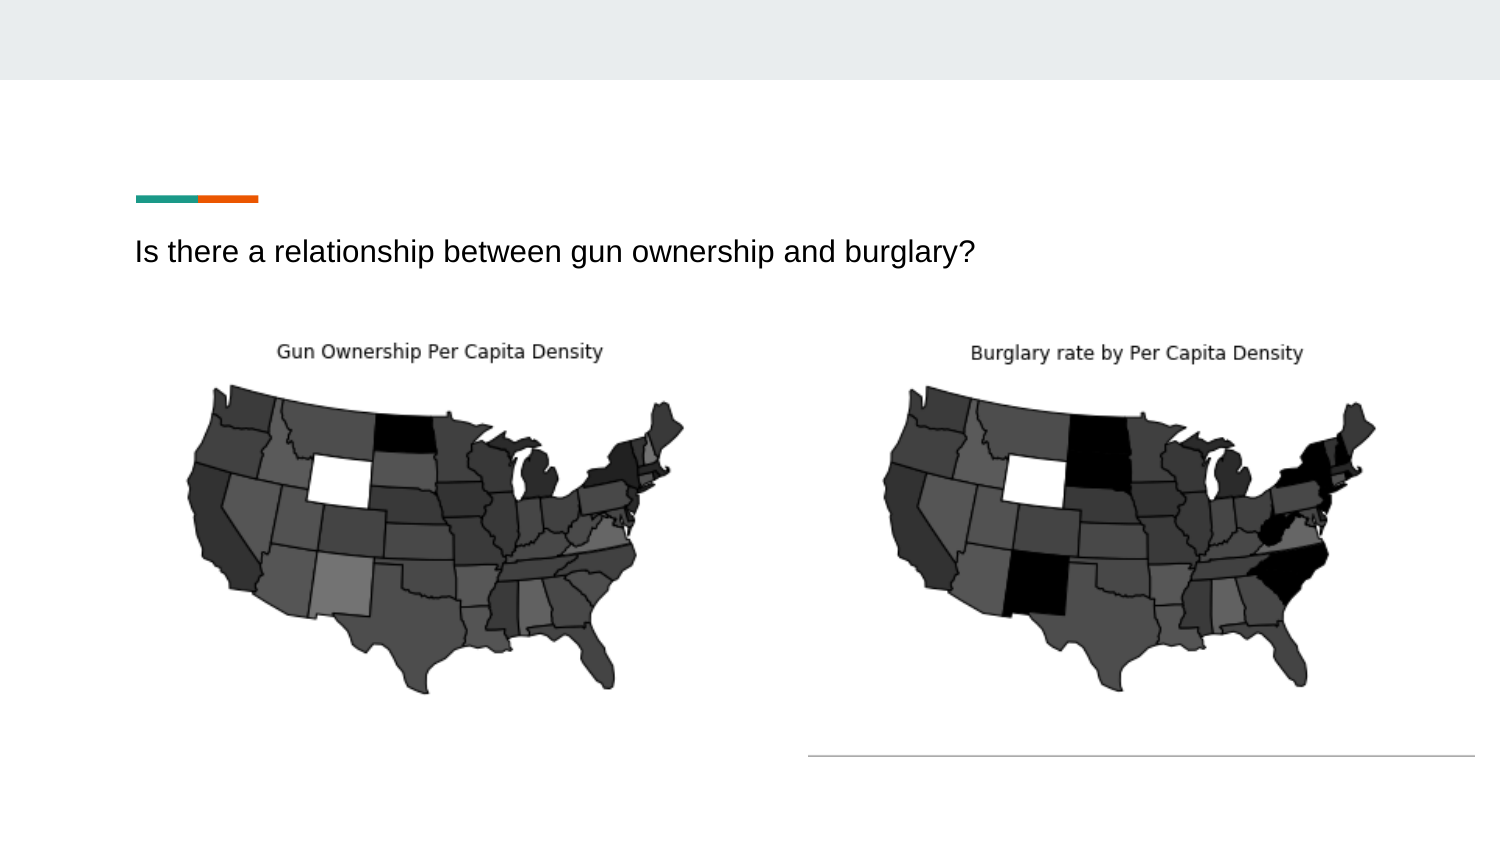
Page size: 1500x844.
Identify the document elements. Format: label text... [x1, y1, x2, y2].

picture [119, 332, 784, 721]
title Is there a relationship between gun ownership and burglary? [119, 216, 1381, 305]
picture [808, 329, 1475, 757]
